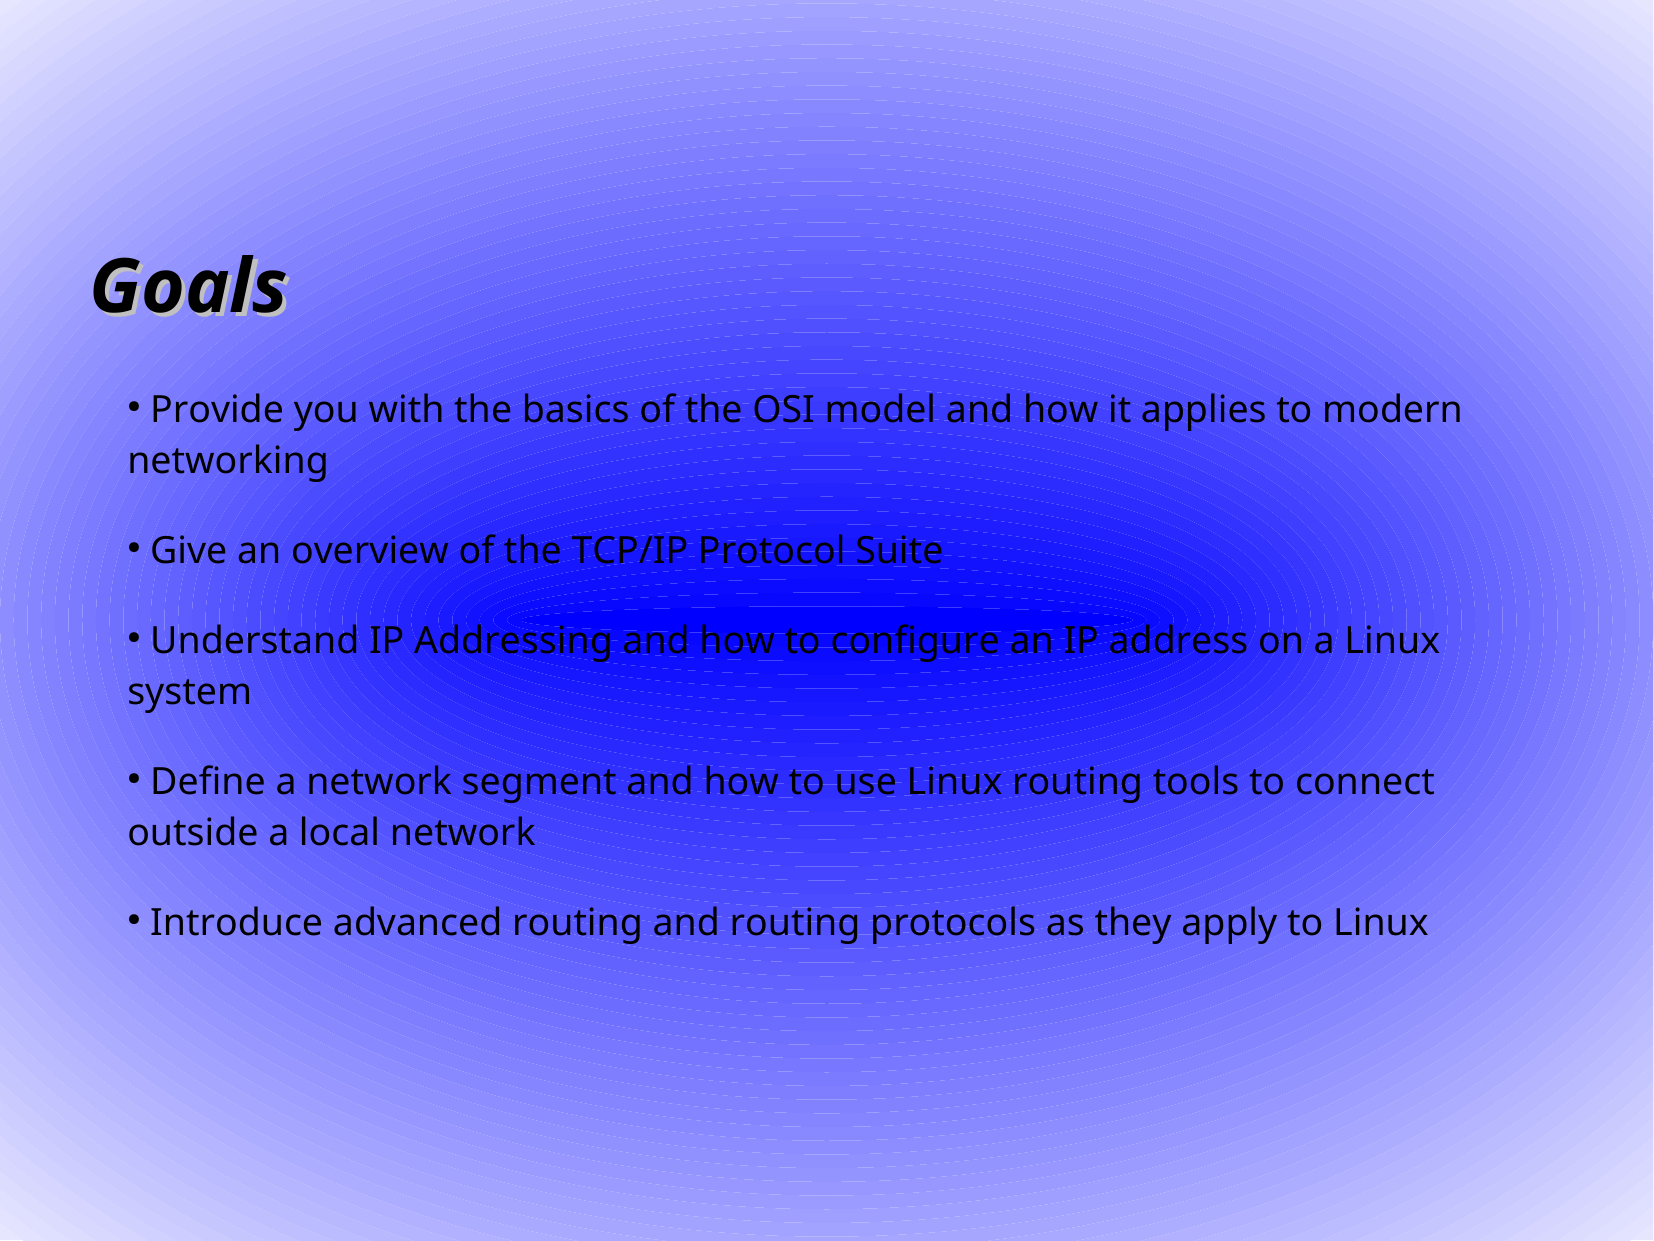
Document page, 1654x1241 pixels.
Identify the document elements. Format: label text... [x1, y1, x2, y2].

text_box [75, 225, 1538, 296]
text_box Provide you with the basics of the OSI model and how it applies to modern networking Give an overview of the TCP/IP Protocol Suite Understand IP Addressing and how to configure an IP address on a Linux system Define a network segment and how to use Linux routing tools to connect outside a local network Introduce advanced routing and routing protocols as they apply to Linux [112, 375, 1538, 966]
text_box Goals [75, 296, 713, 337]
